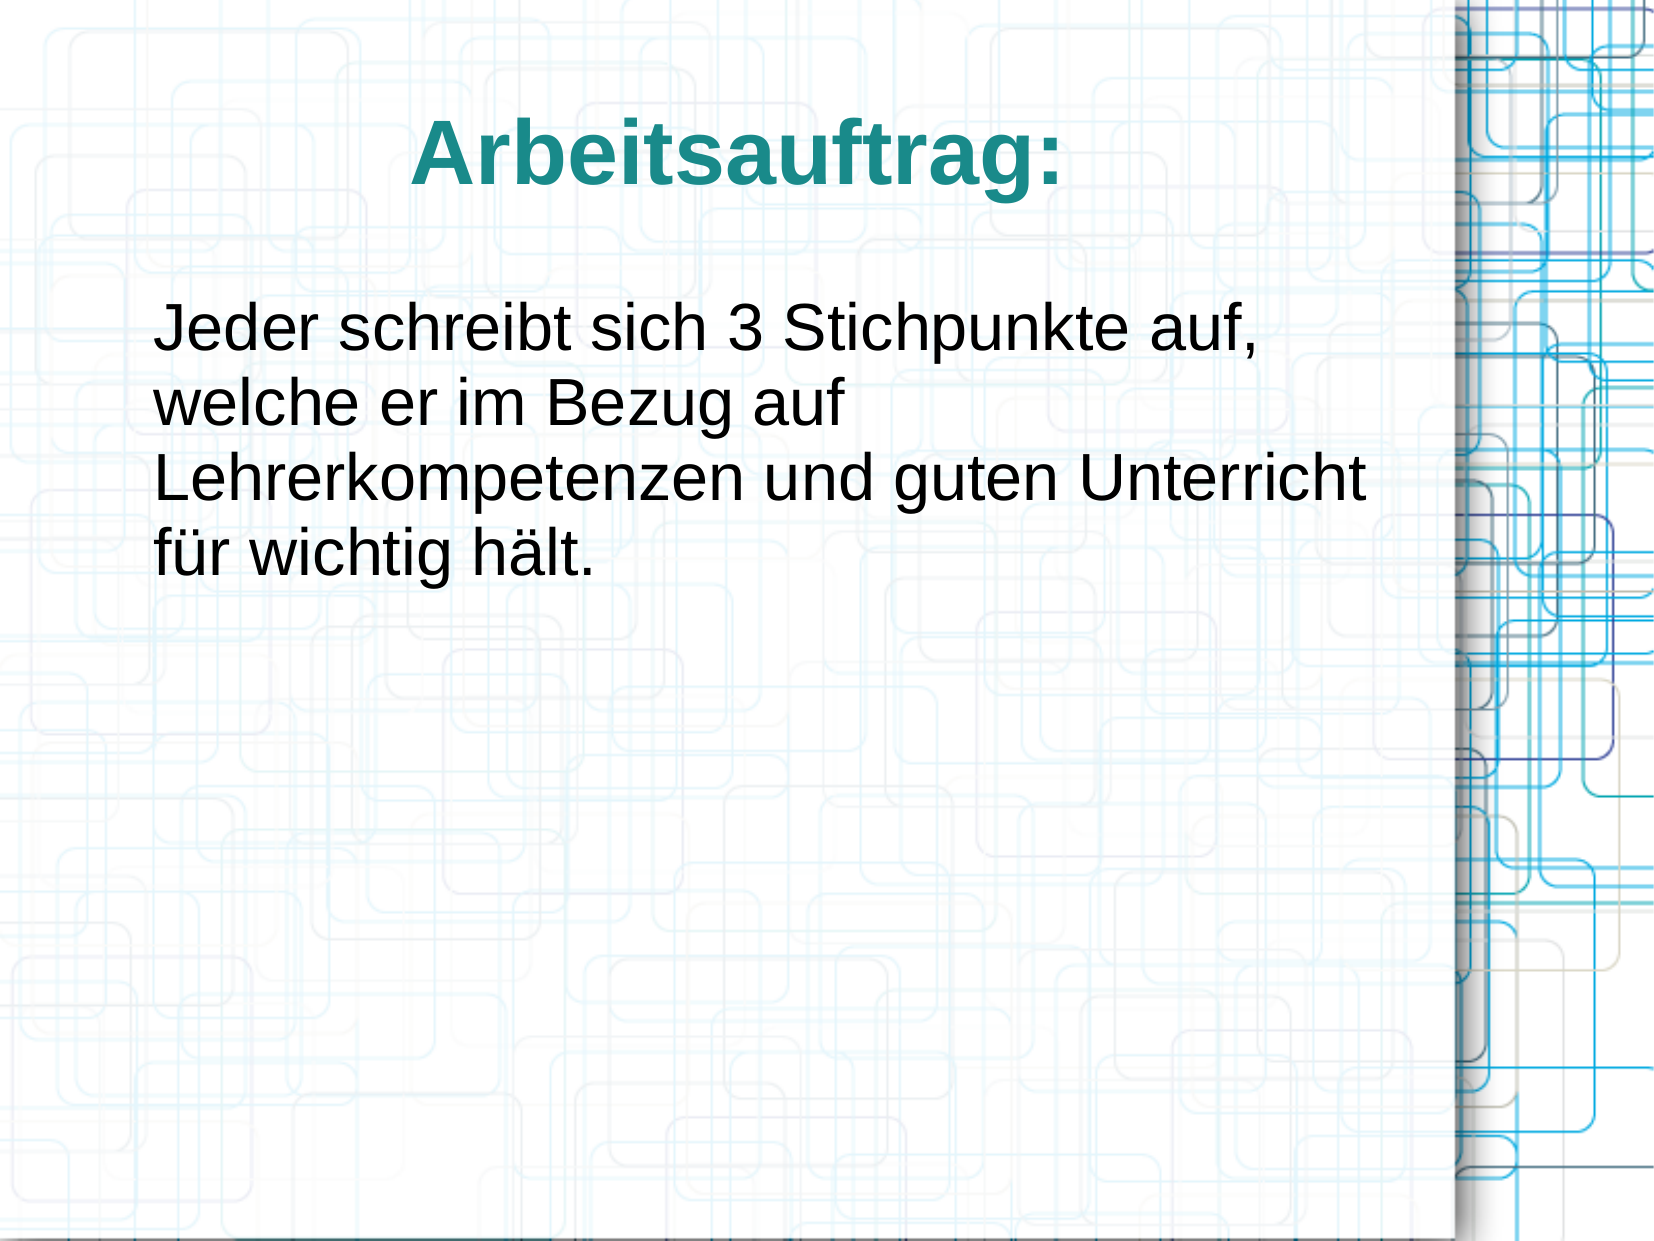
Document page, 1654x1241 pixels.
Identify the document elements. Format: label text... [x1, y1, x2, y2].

picture [0, 0, 1654, 1241]
title Arbeitsauftrag: [59, 49, 1418, 257]
list Jeder schreibt sich 3 Stichpunkte auf, welche er im Bezug auf Lehrerkompetenzen und guten Unterricht für wichtig hält. [82, 290, 1418, 1109]
